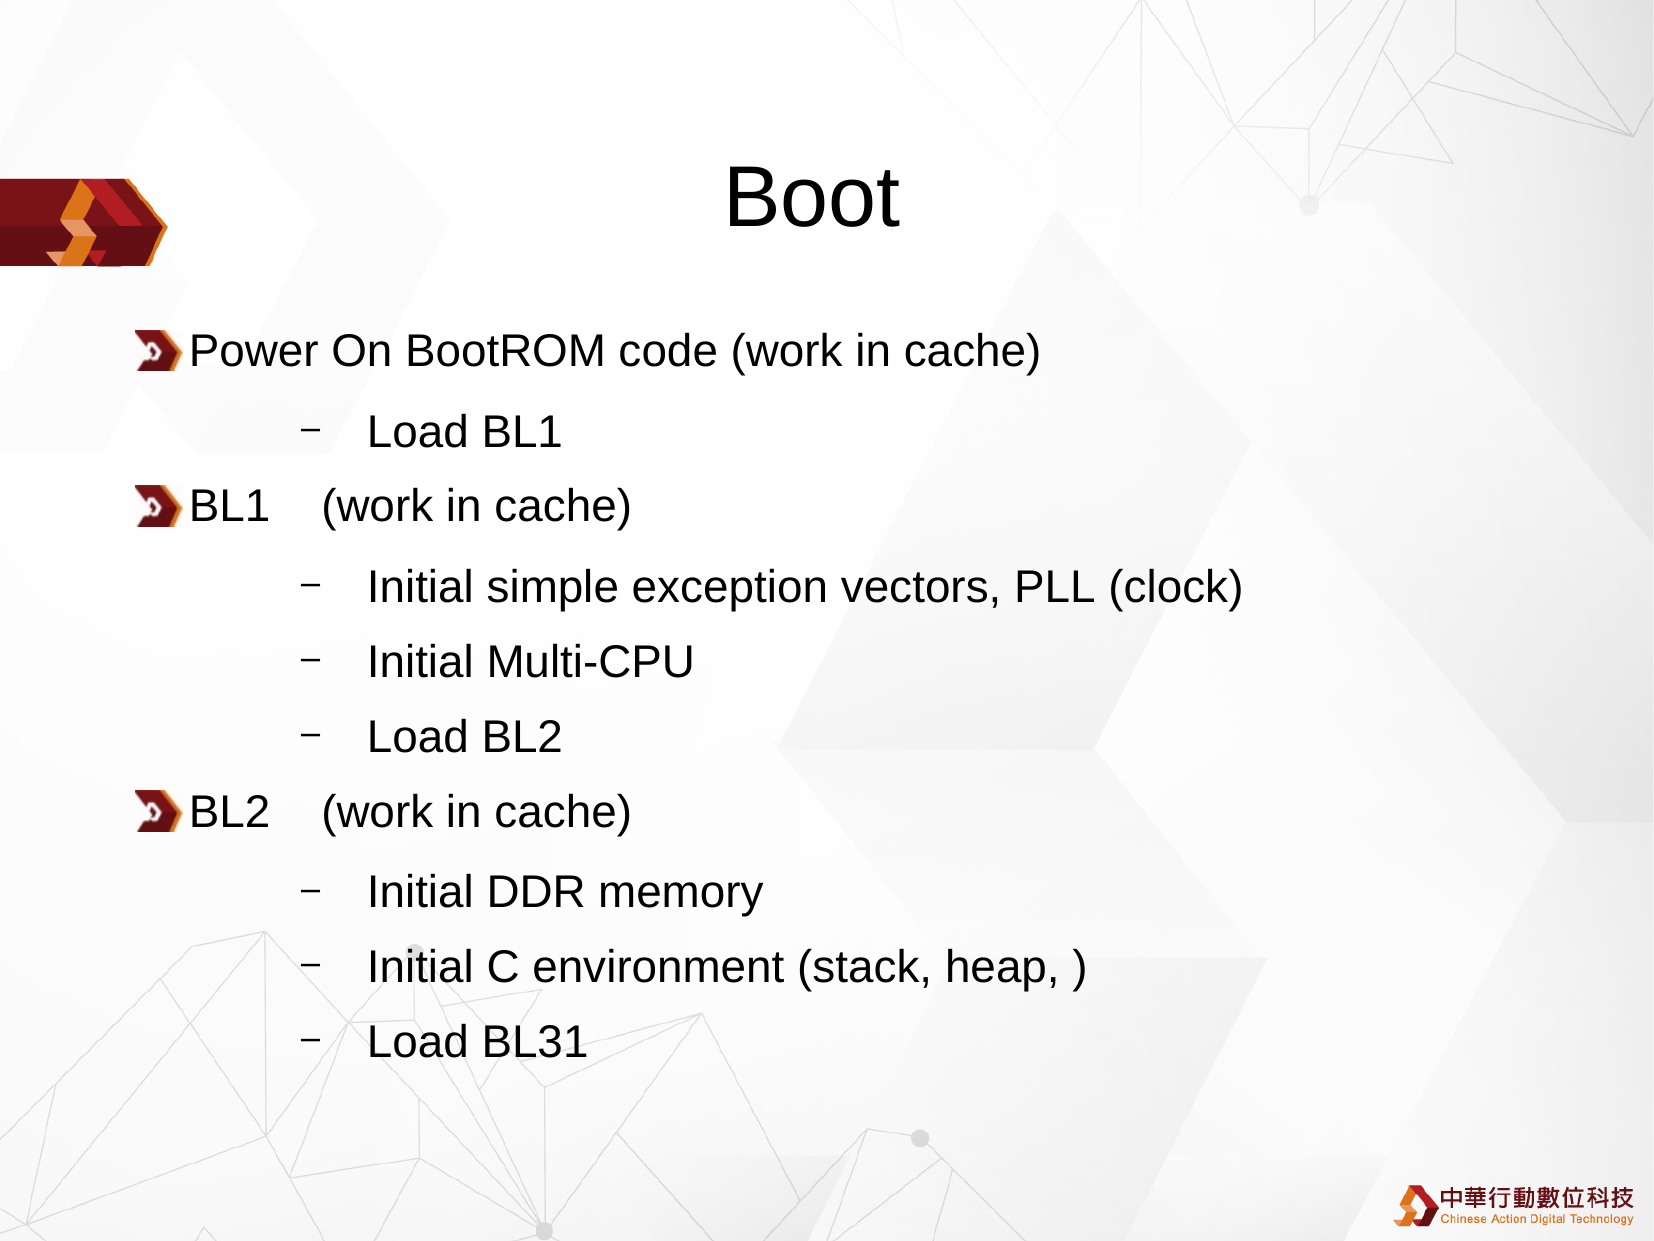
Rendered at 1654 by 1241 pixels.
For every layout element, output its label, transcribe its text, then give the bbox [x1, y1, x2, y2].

picture [0, 0, 1654, 1241]
list Power On BootROM code (work in cache) Load BL1 BL1 (work in cache) Initial simple exception vectors, PLL (clock) Initial Multi-CPU Load BL2 BL2 (work in cache) Initial DDR memory Initial C environment (stack, heap, ) Load BL31 [118, 324, 1571, 1081]
title Boot [118, 112, 1506, 281]
